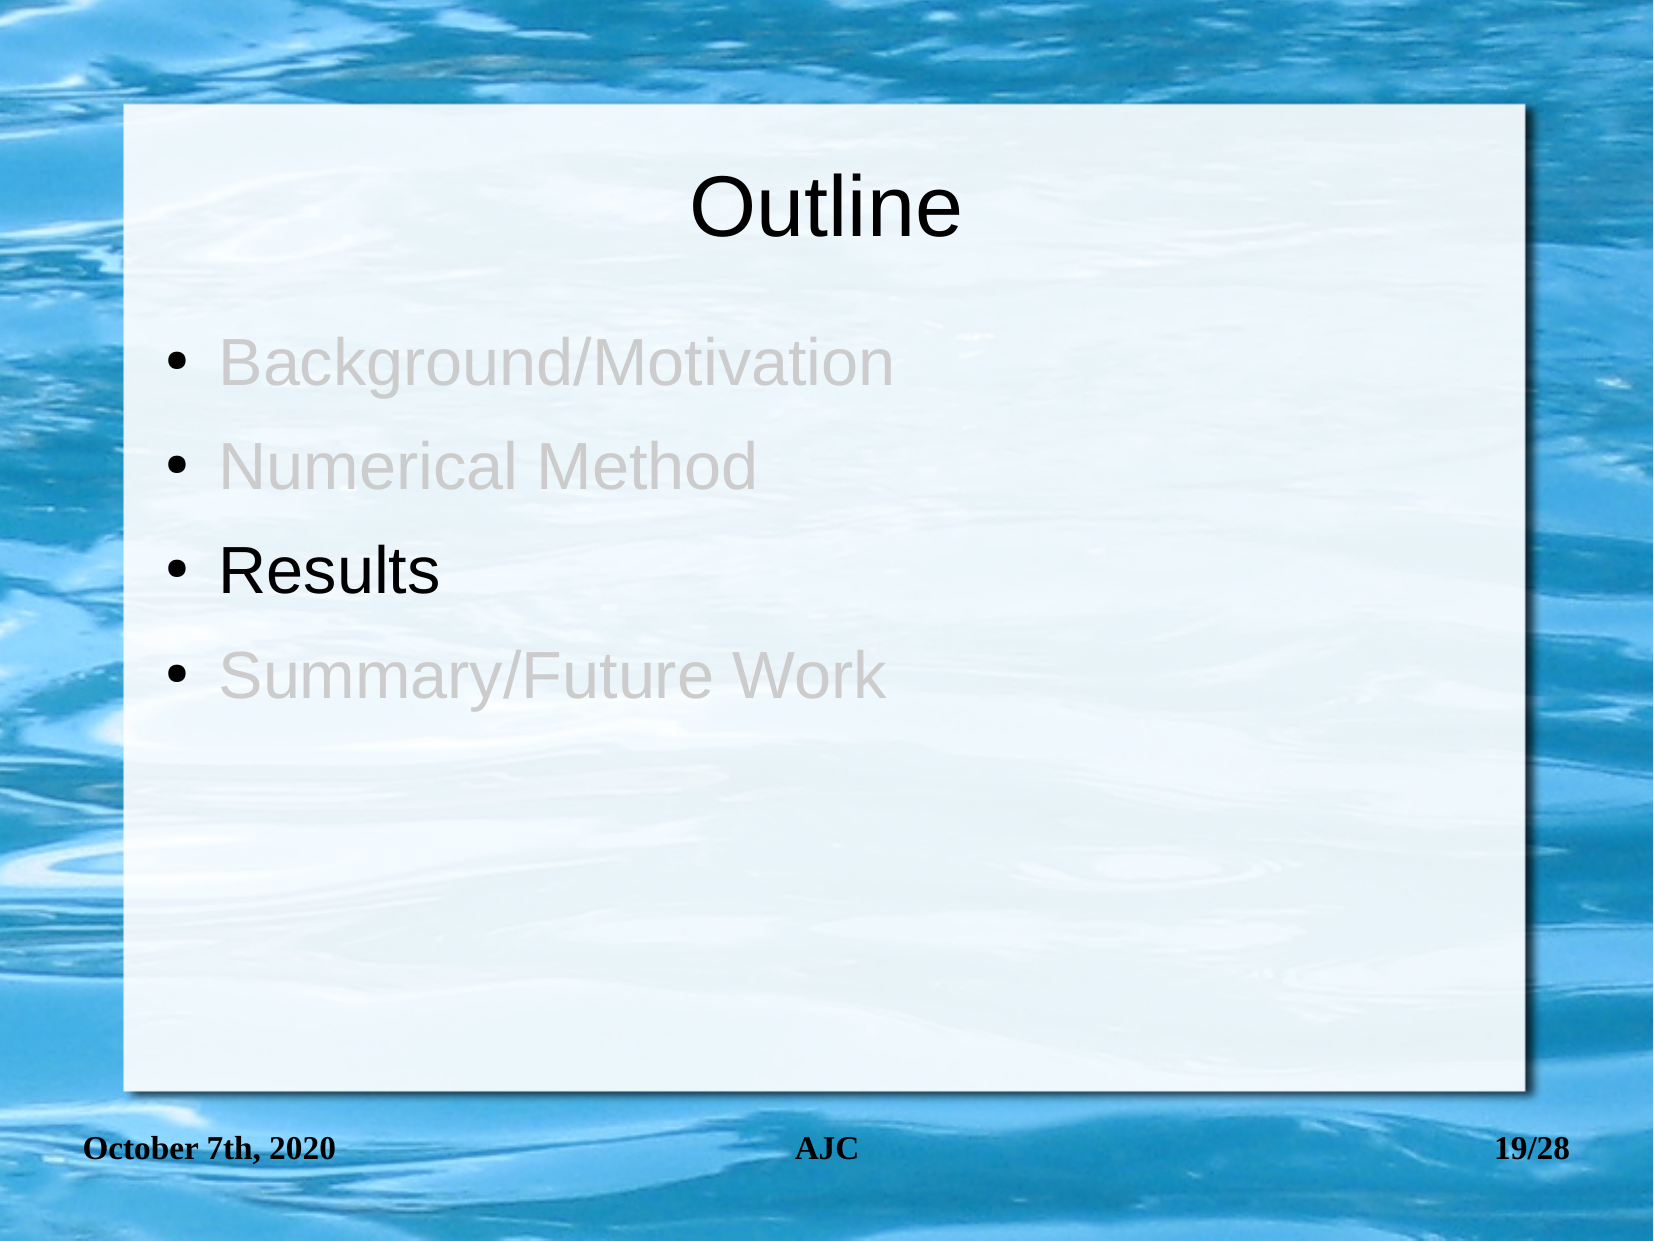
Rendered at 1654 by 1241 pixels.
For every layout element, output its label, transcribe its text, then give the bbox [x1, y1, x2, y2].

picture [0, 0, 1654, 1241]
list Background/Motivation Numerical Method Results Summary/Future Work [147, 324, 1506, 1064]
title Outline [147, 118, 1506, 296]
